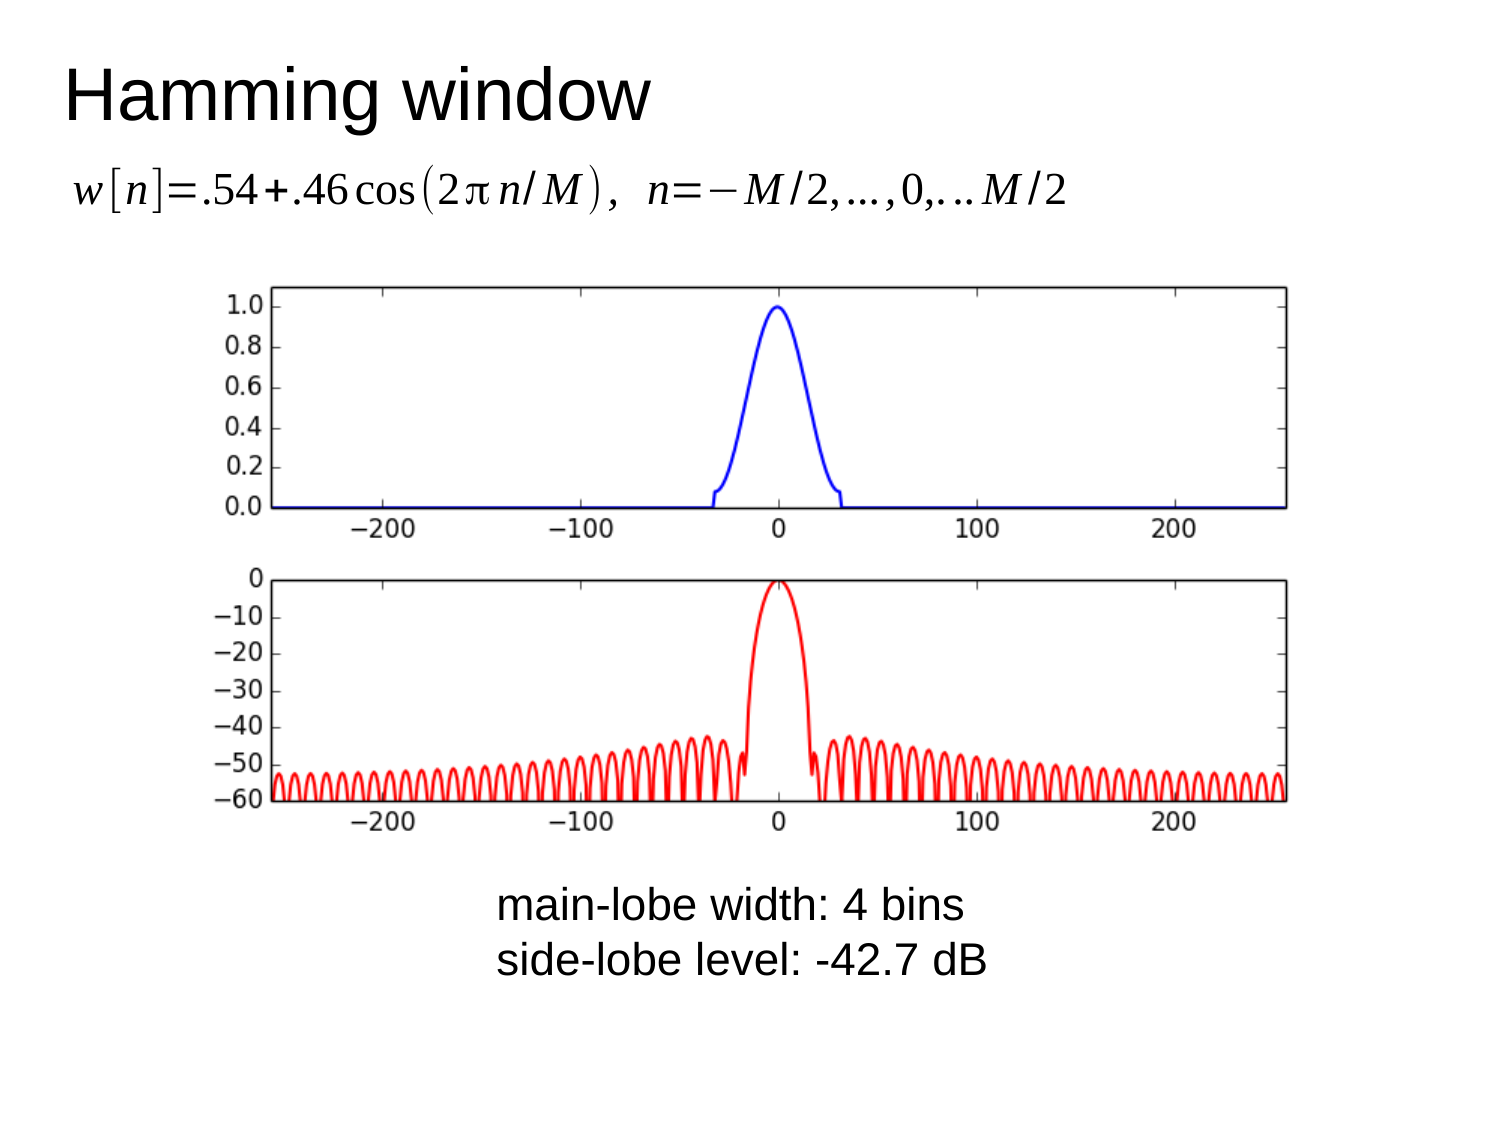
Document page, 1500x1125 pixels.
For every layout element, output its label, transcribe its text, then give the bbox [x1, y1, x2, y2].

chart [65, 162, 1074, 218]
picture [187, 260, 1313, 861]
text_box main-lobe width: 4 bins side-lobe level: -42.7 dB [481, 863, 1004, 993]
title Hamming window [63, 27, 1414, 163]
